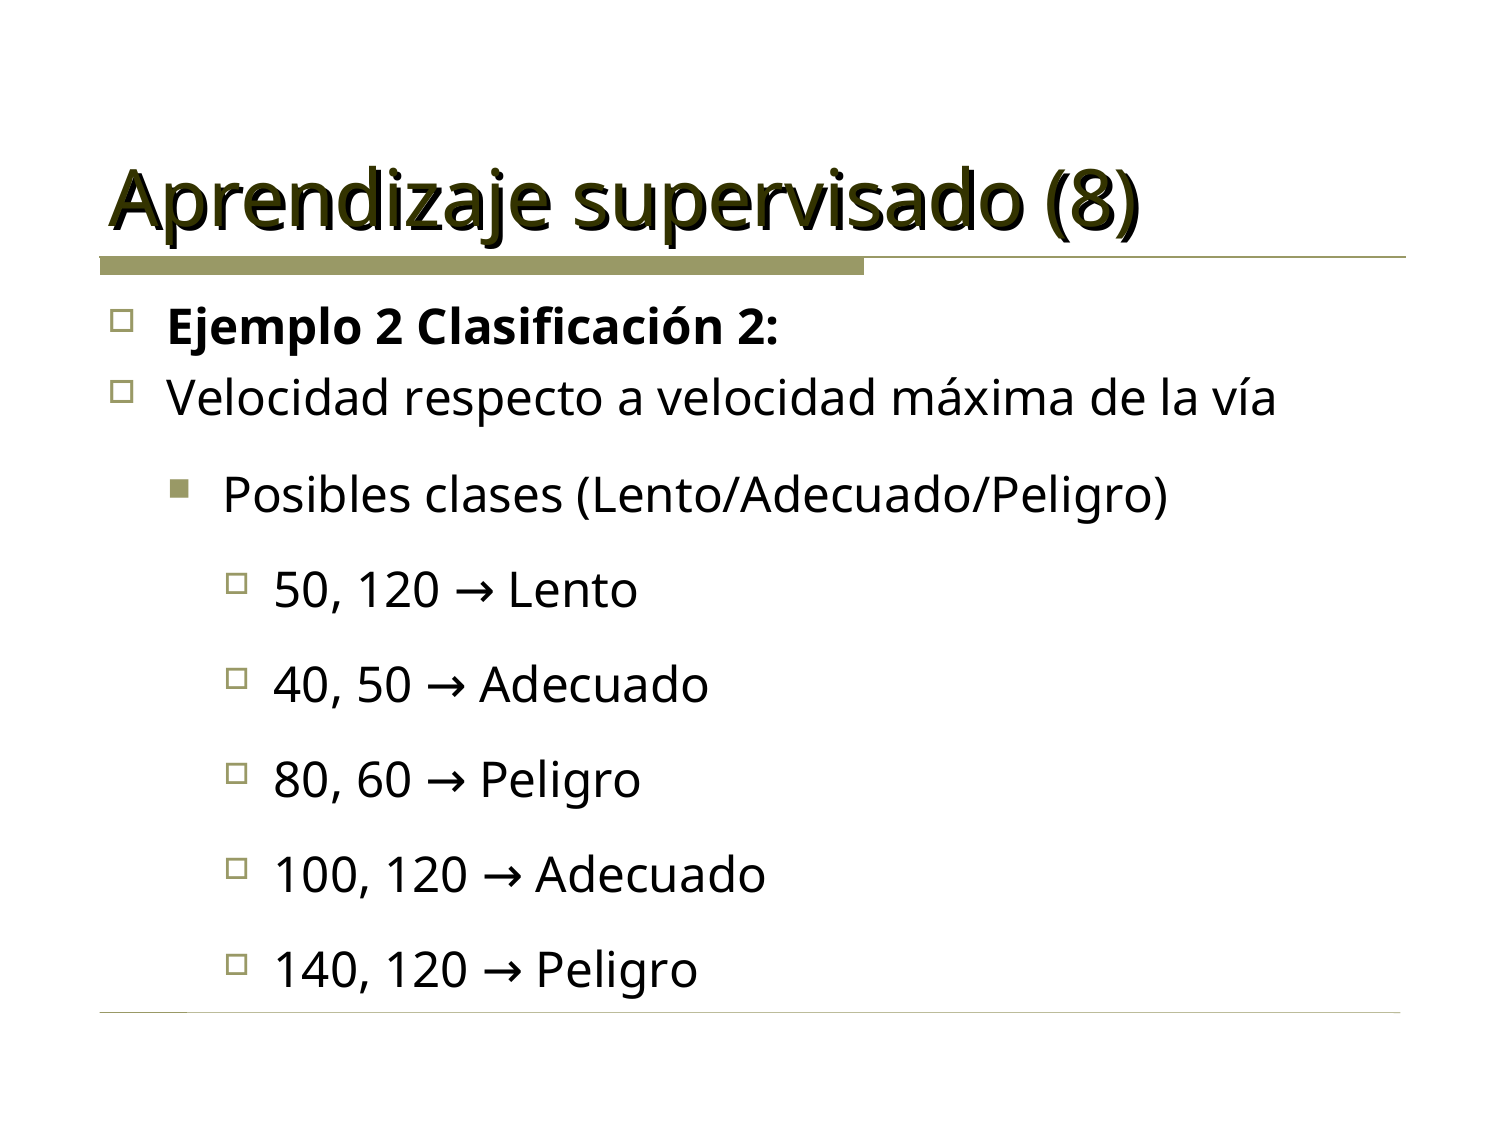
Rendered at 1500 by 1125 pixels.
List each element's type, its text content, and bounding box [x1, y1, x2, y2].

title Aprendizaje supervisado (8) [94, 50, 1407, 250]
list Ejemplo 2 Clasificación 2: Velocidad respecto a velocidad máxima de la vía Posibles clases (Lento/Adecuado/Peligro) 50, 120 → Lento 40, 50 → Adecuado 80, 60 → Peligro 100, 120 → Adecuado 140, 120 → Peligro [92, 287, 1353, 1013]
